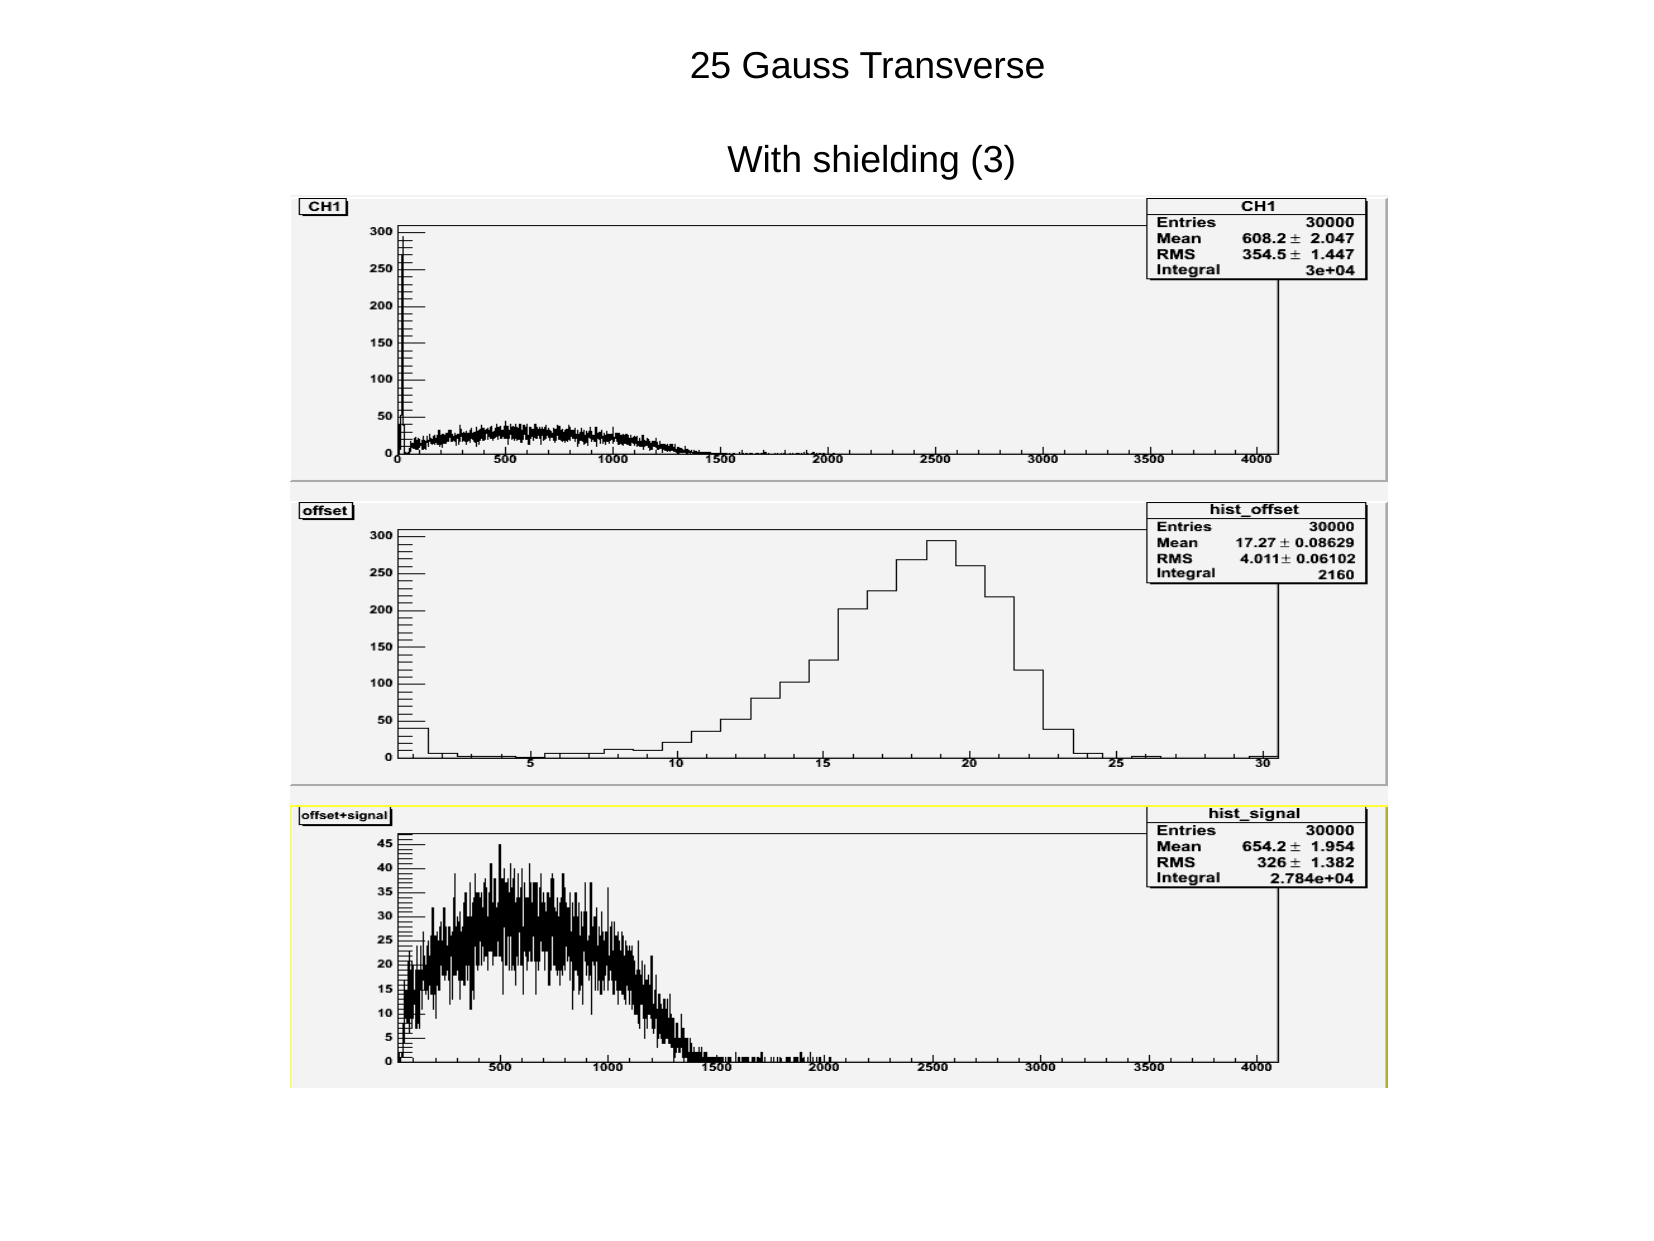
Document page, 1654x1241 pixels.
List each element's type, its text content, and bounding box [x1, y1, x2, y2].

text_box 25 Gauss Transverse [675, 37, 1126, 95]
picture [290, 195, 1388, 1088]
text_box With shielding (3) [712, 130, 1051, 188]
